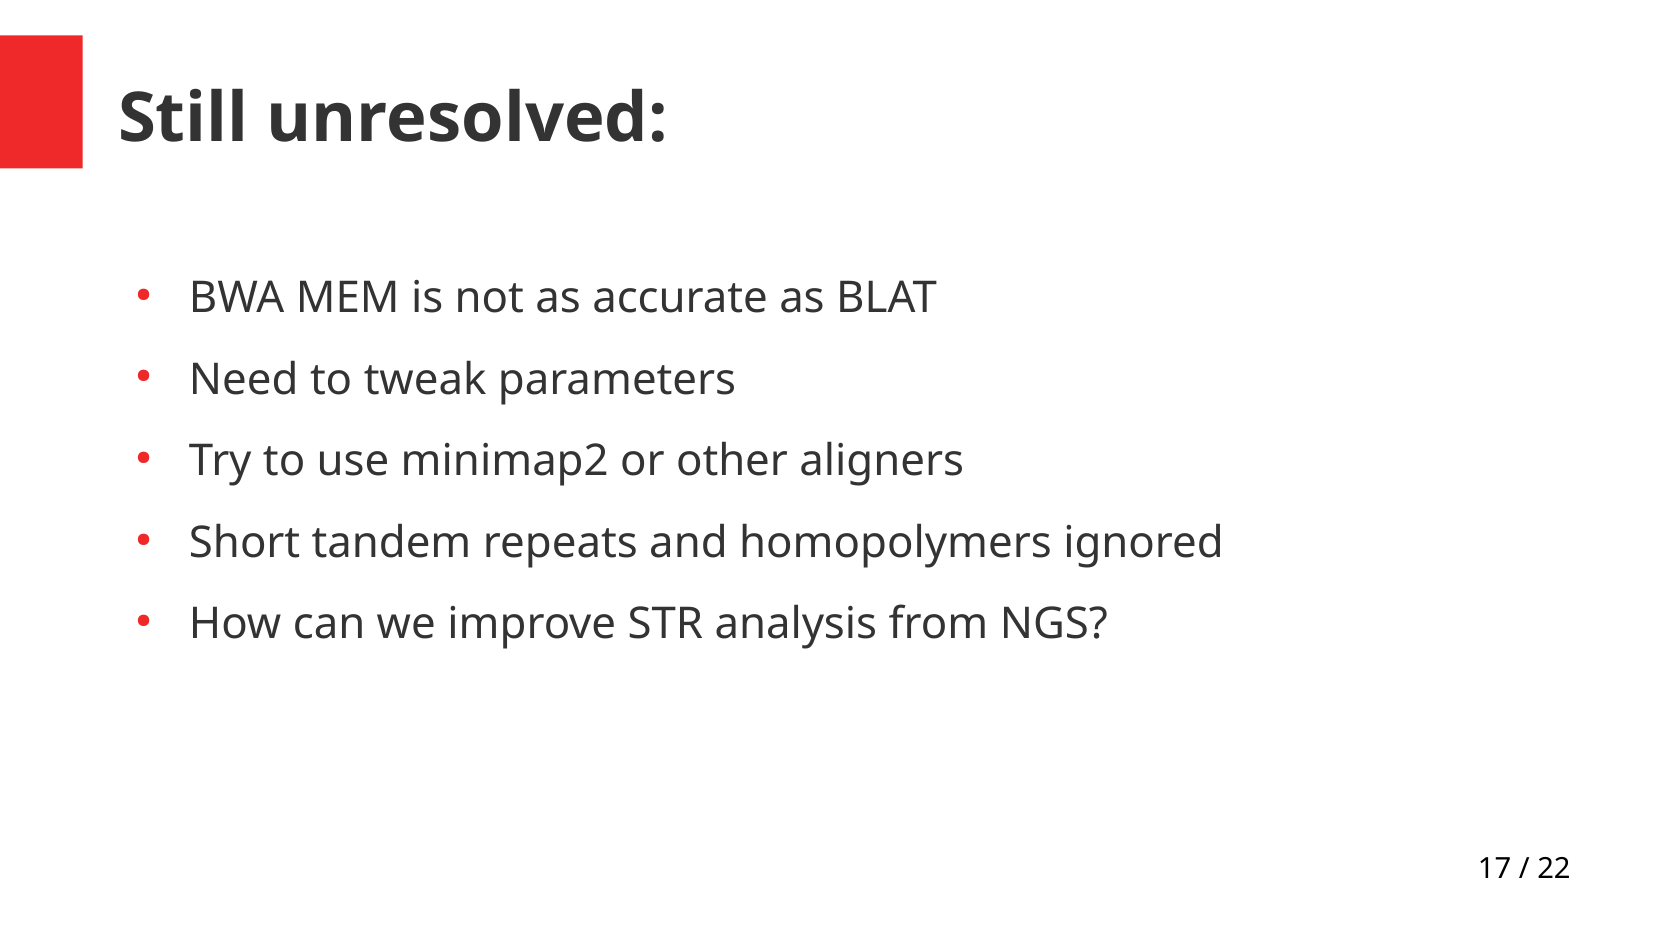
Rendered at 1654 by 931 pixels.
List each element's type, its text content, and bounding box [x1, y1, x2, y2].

title Still unresolved: [118, 37, 1571, 193]
list BWA MEM is not as accurate as BLAT Need to tweak parameters Try to use minimap2 or other aligners Short tandem repeats and homopolymers ignored How can we improve STR analysis from NGS? [118, 265, 1536, 806]
